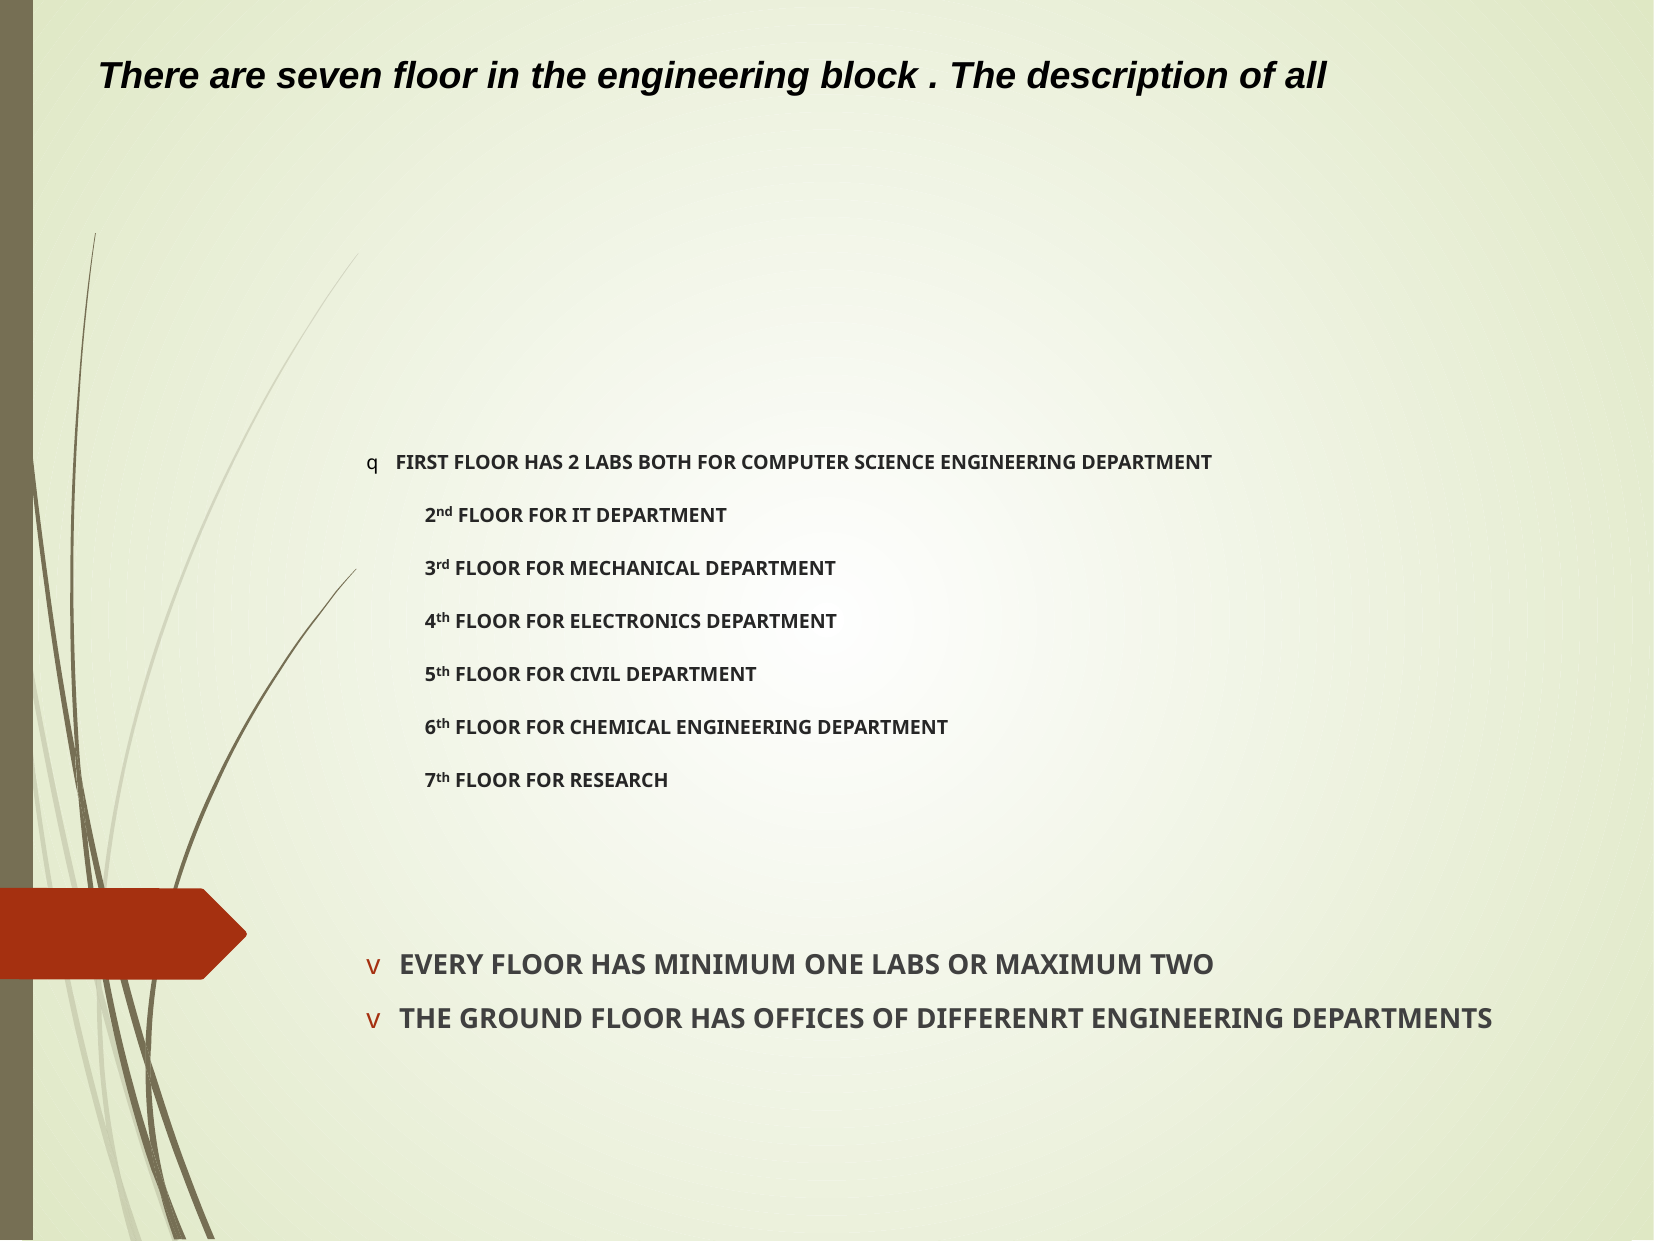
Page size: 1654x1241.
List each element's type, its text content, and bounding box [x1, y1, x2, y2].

title FIRST FLOOR HAS 2 LABS BOTH FOR COMPUTER SCIENCE ENGINEERING DEPARTMENT 2nd FLOOR FOR IT DEPARTMENT 3rd FLOOR FOR MECHANICAL DEPARTMENT 4th FLOOR FOR ELECTRONICS DEPARTMENT 5th FLOOR FOR CIVIL DEPARTMENT 6th FLOOR FOR CHEMICAL ENGINEERING DEPARTMENT 7th FLOOR FOR RESEARCH [97, 441, 1290, 1241]
text_box There are seven floor in the engineering block . The description of all [82, 47, 1354, 106]
list EVERY FLOOR HAS MINIMUM ONE LABS OR MAXIMUM TWO THE GROUND FLOOR HAS OFFICES OF DIFFERENRT ENGINEERING DEPARTMENTS [97, 248, 1290, 441]
